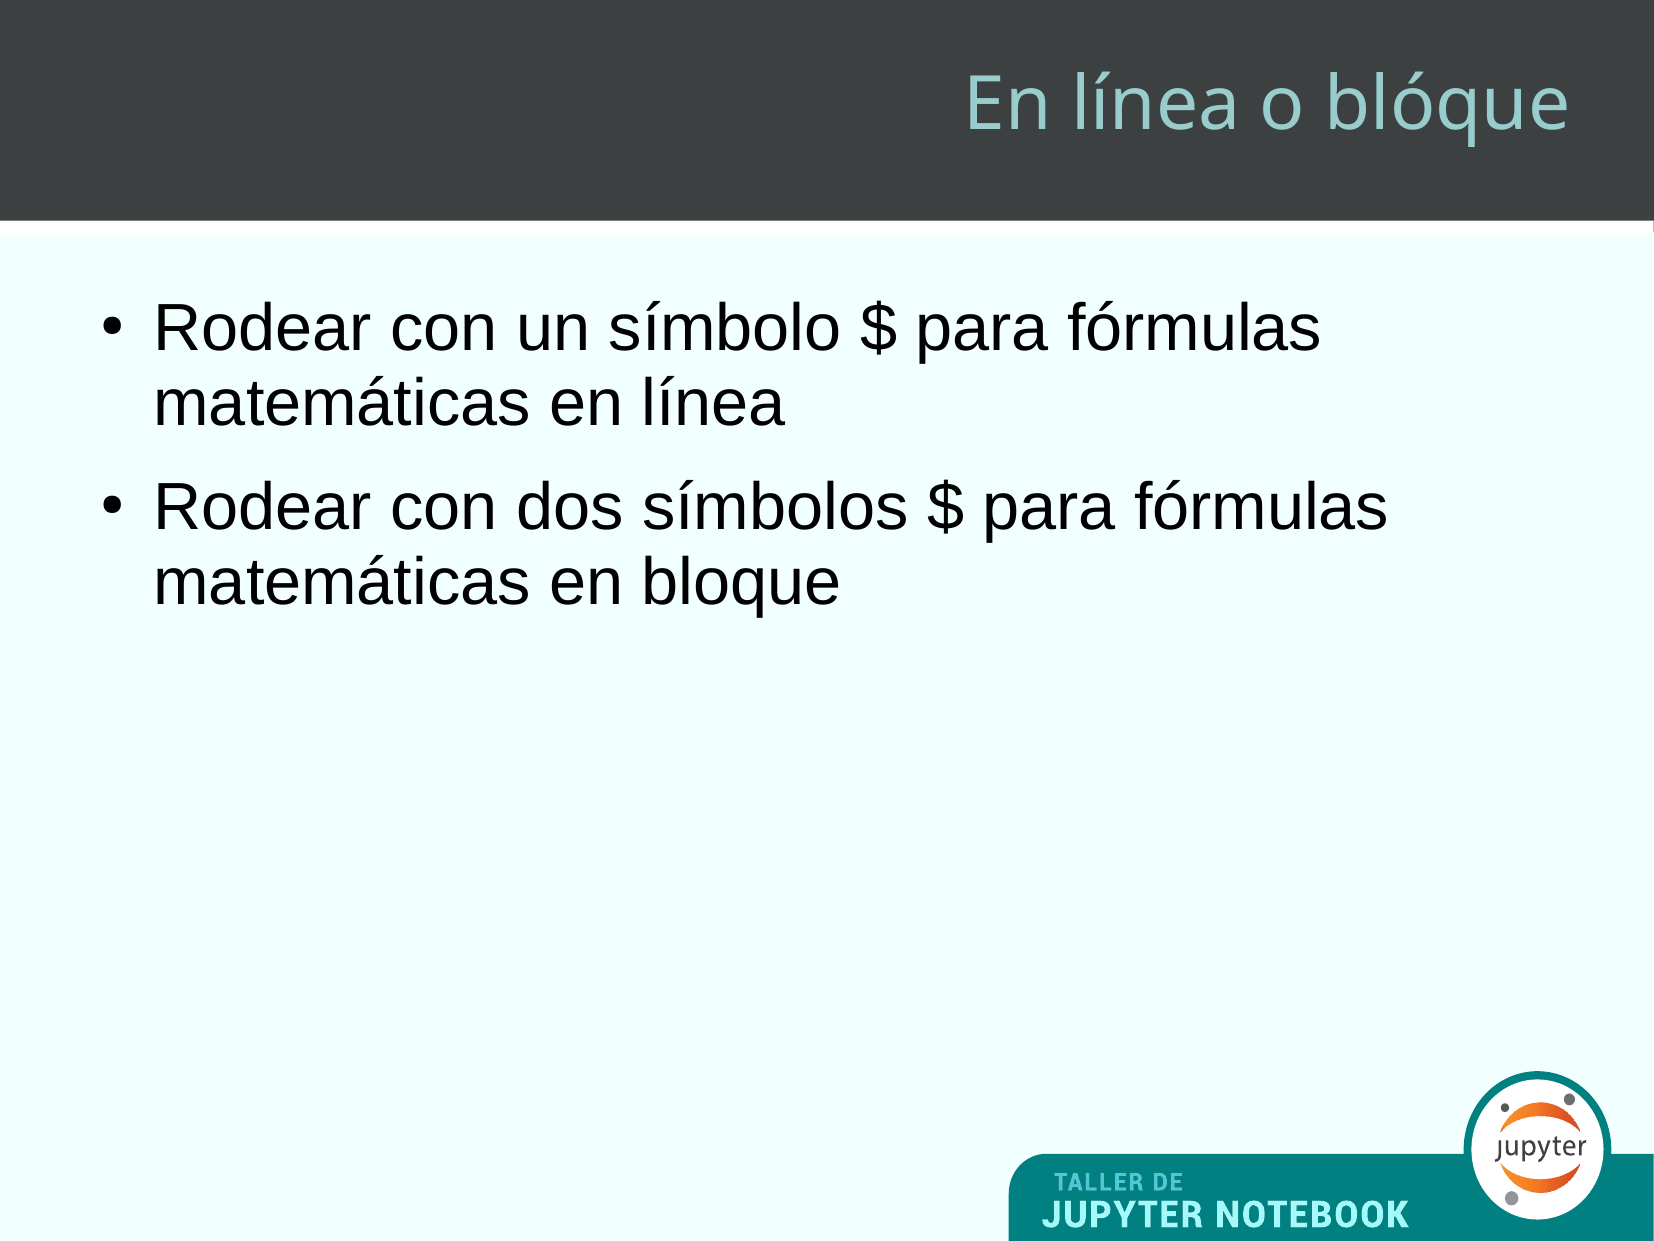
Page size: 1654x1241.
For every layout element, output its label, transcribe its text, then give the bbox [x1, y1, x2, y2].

list Rodear con un símbolo $ para fórmulas matemáticas en línea Rodear con dos símbolos $ para fórmulas matemáticas en bloque [82, 290, 1571, 1010]
title En línea o blóque [82, 49, 1571, 257]
